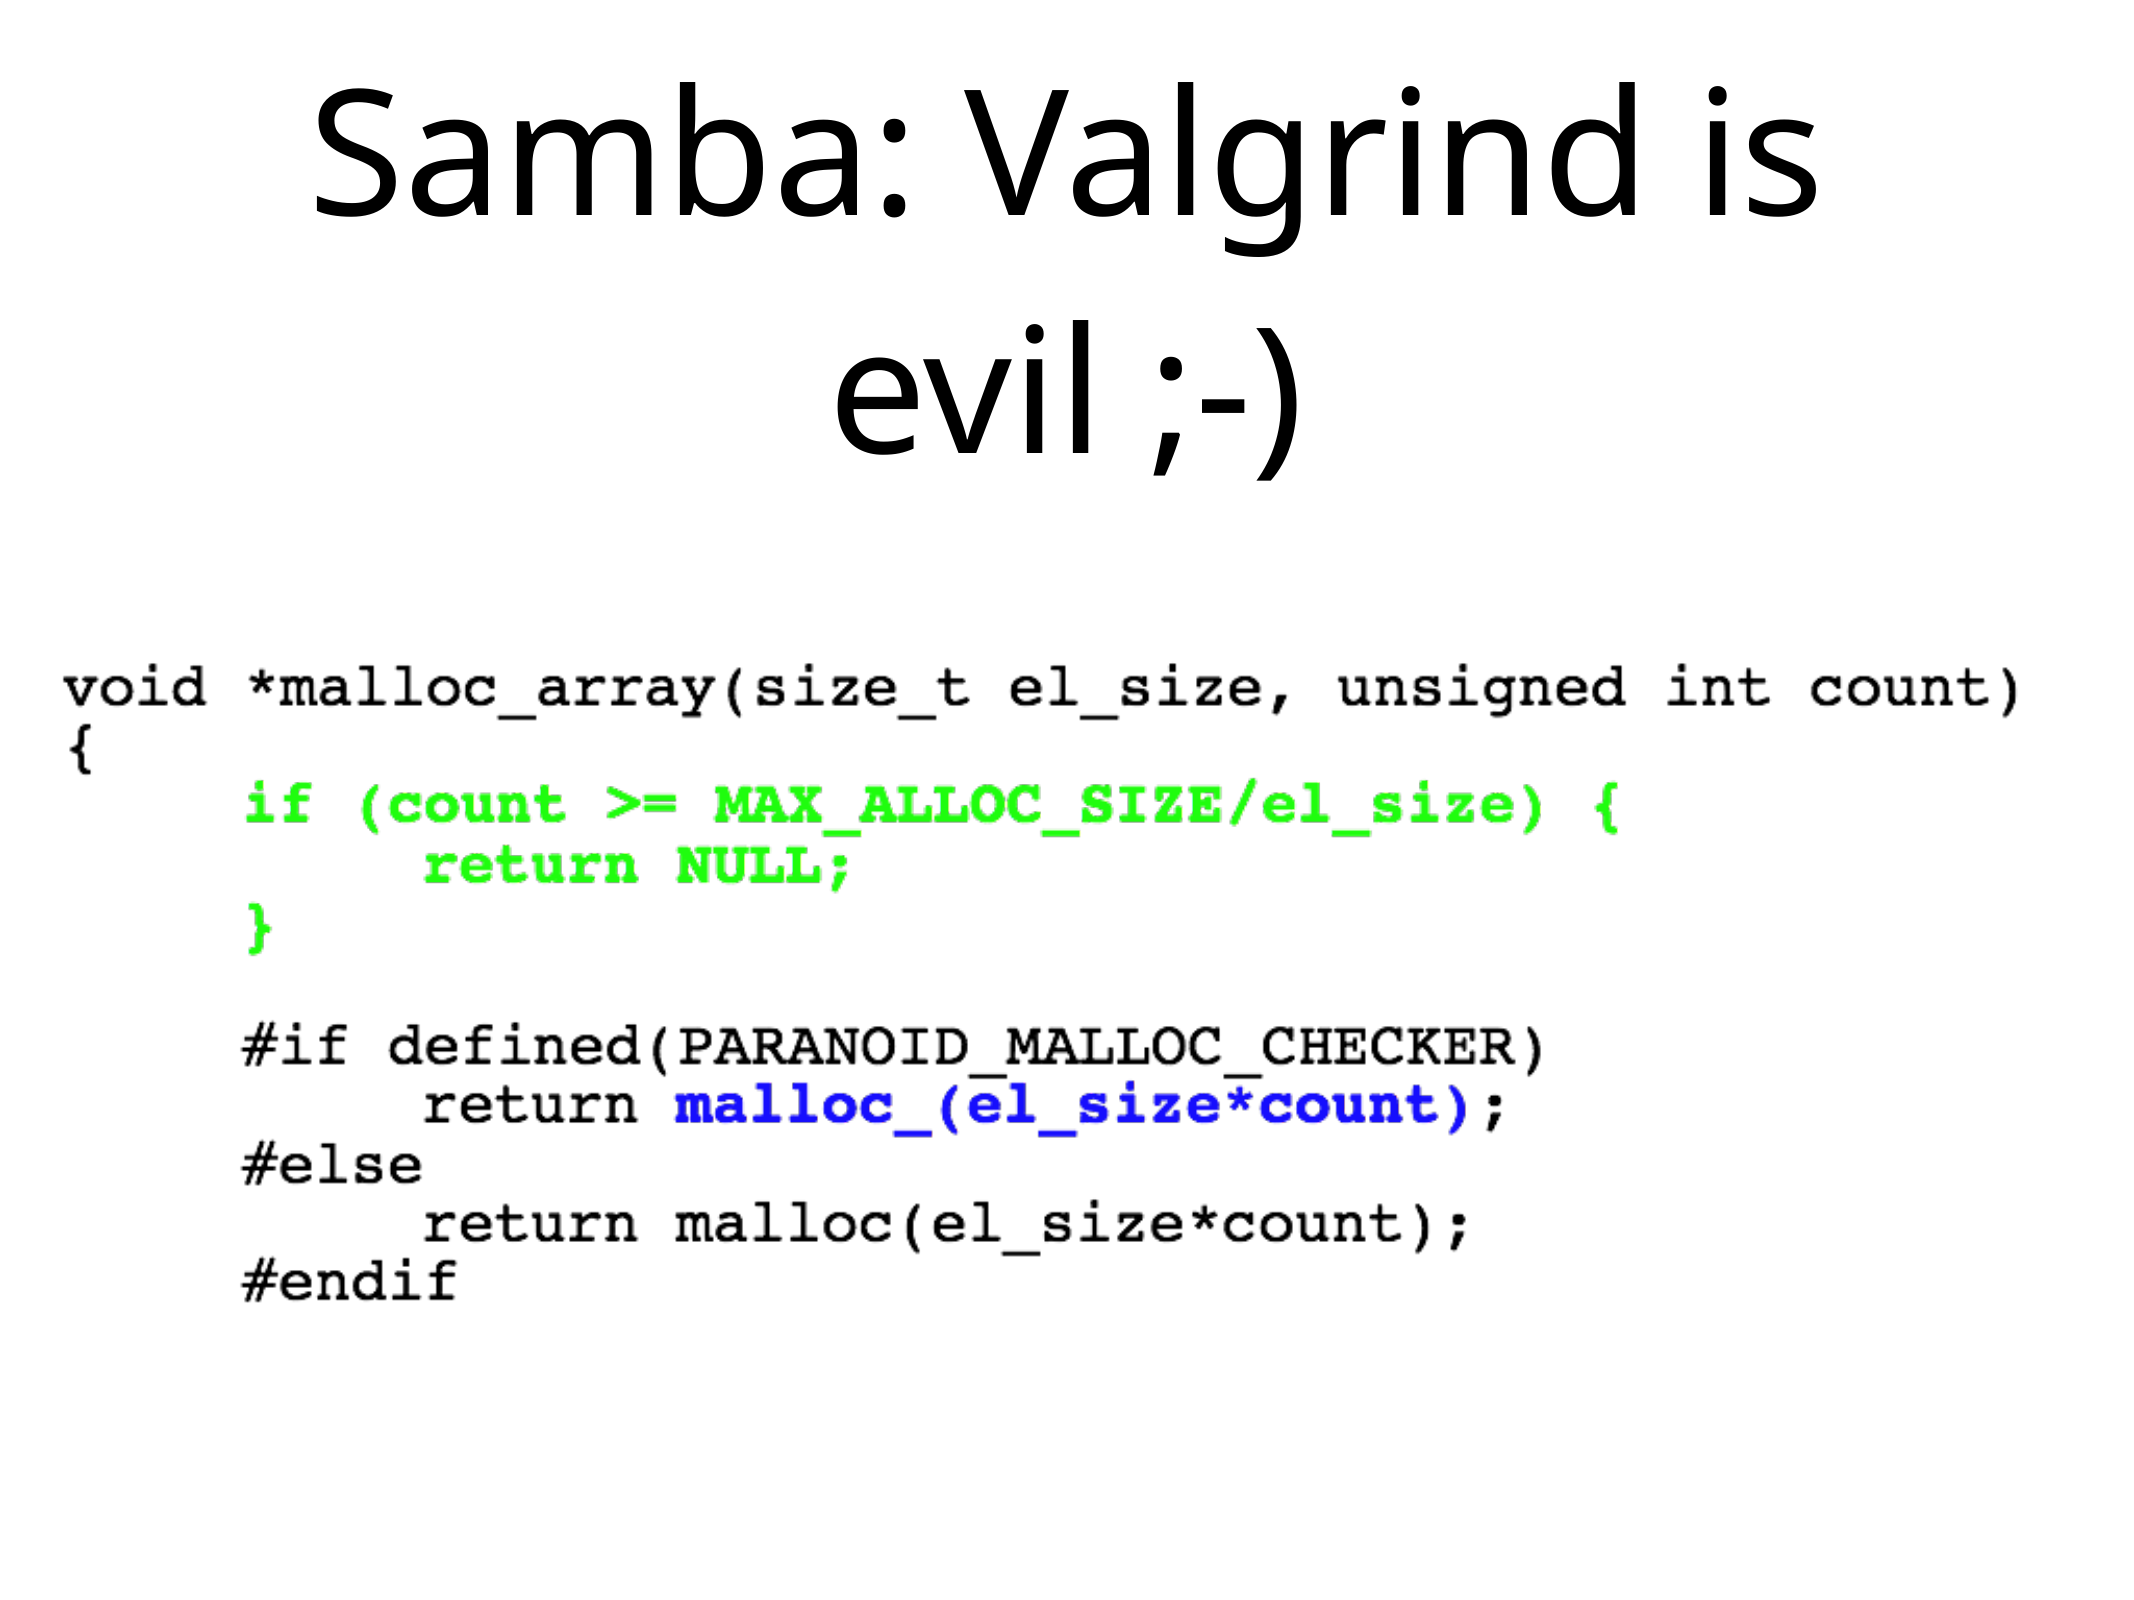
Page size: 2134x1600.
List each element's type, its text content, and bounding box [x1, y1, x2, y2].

picture [41, 660, 2095, 1340]
title Samba: Valgrind is evil ;-) [183, 56, 1951, 477]
